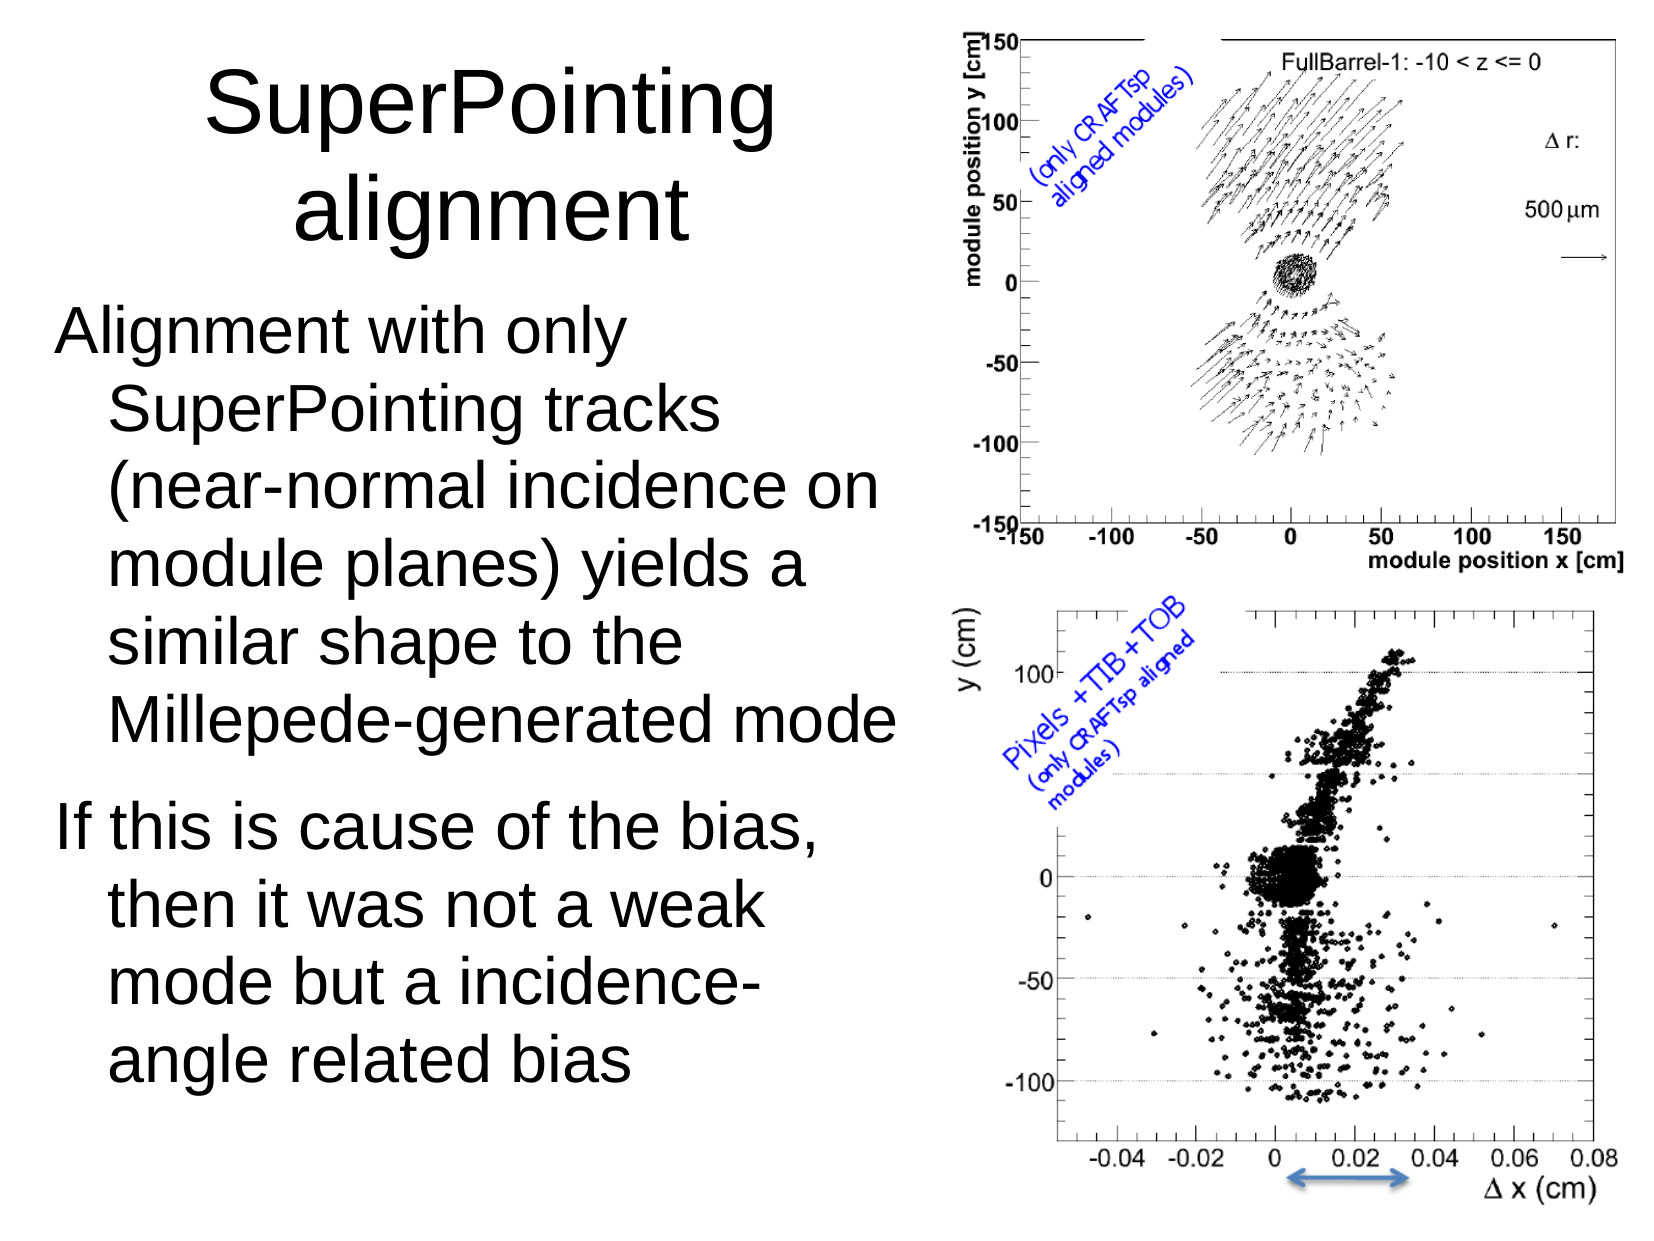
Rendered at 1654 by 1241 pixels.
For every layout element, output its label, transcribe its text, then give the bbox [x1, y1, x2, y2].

list Alignment with only SuperPointing tracks (near-normal incidence on module planes) yields a similar shape to the Millepede-generated mode If this is cause of the bias, then it was not a weak mode but a incidence-angle related bias [37, 290, 900, 1235]
picture [937, 11, 1645, 1232]
title SuperPointing alignment [82, 38, 901, 268]
